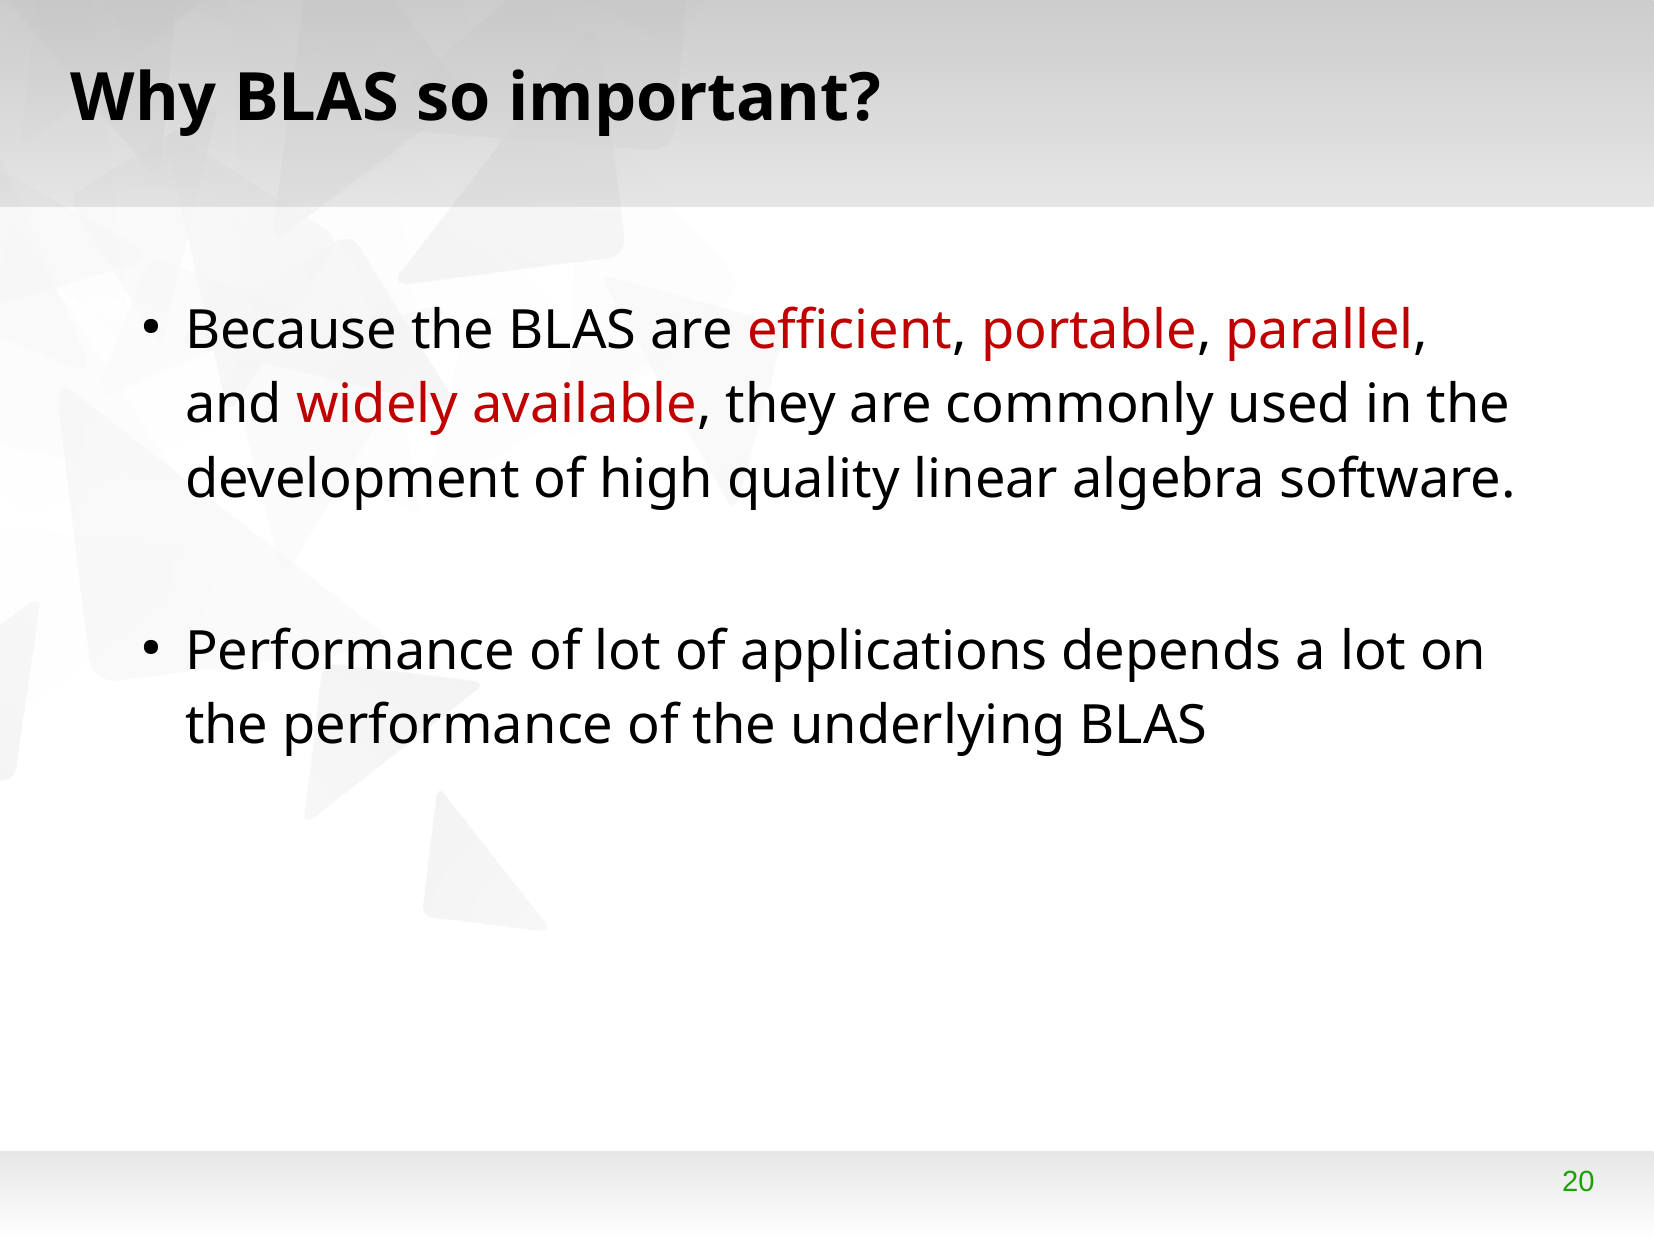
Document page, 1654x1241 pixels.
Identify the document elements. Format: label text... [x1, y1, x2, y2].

picture [0, 0, 783, 931]
list Because the BLAS are efficient, portable, parallel, and widely available, they are commonly used in the development of high quality linear algebra software. Performance of lot of applications depends a lot on the performance of the underlying BLAS [126, 283, 1548, 1063]
title Why BLAS so important? [47, 10, 1453, 178]
